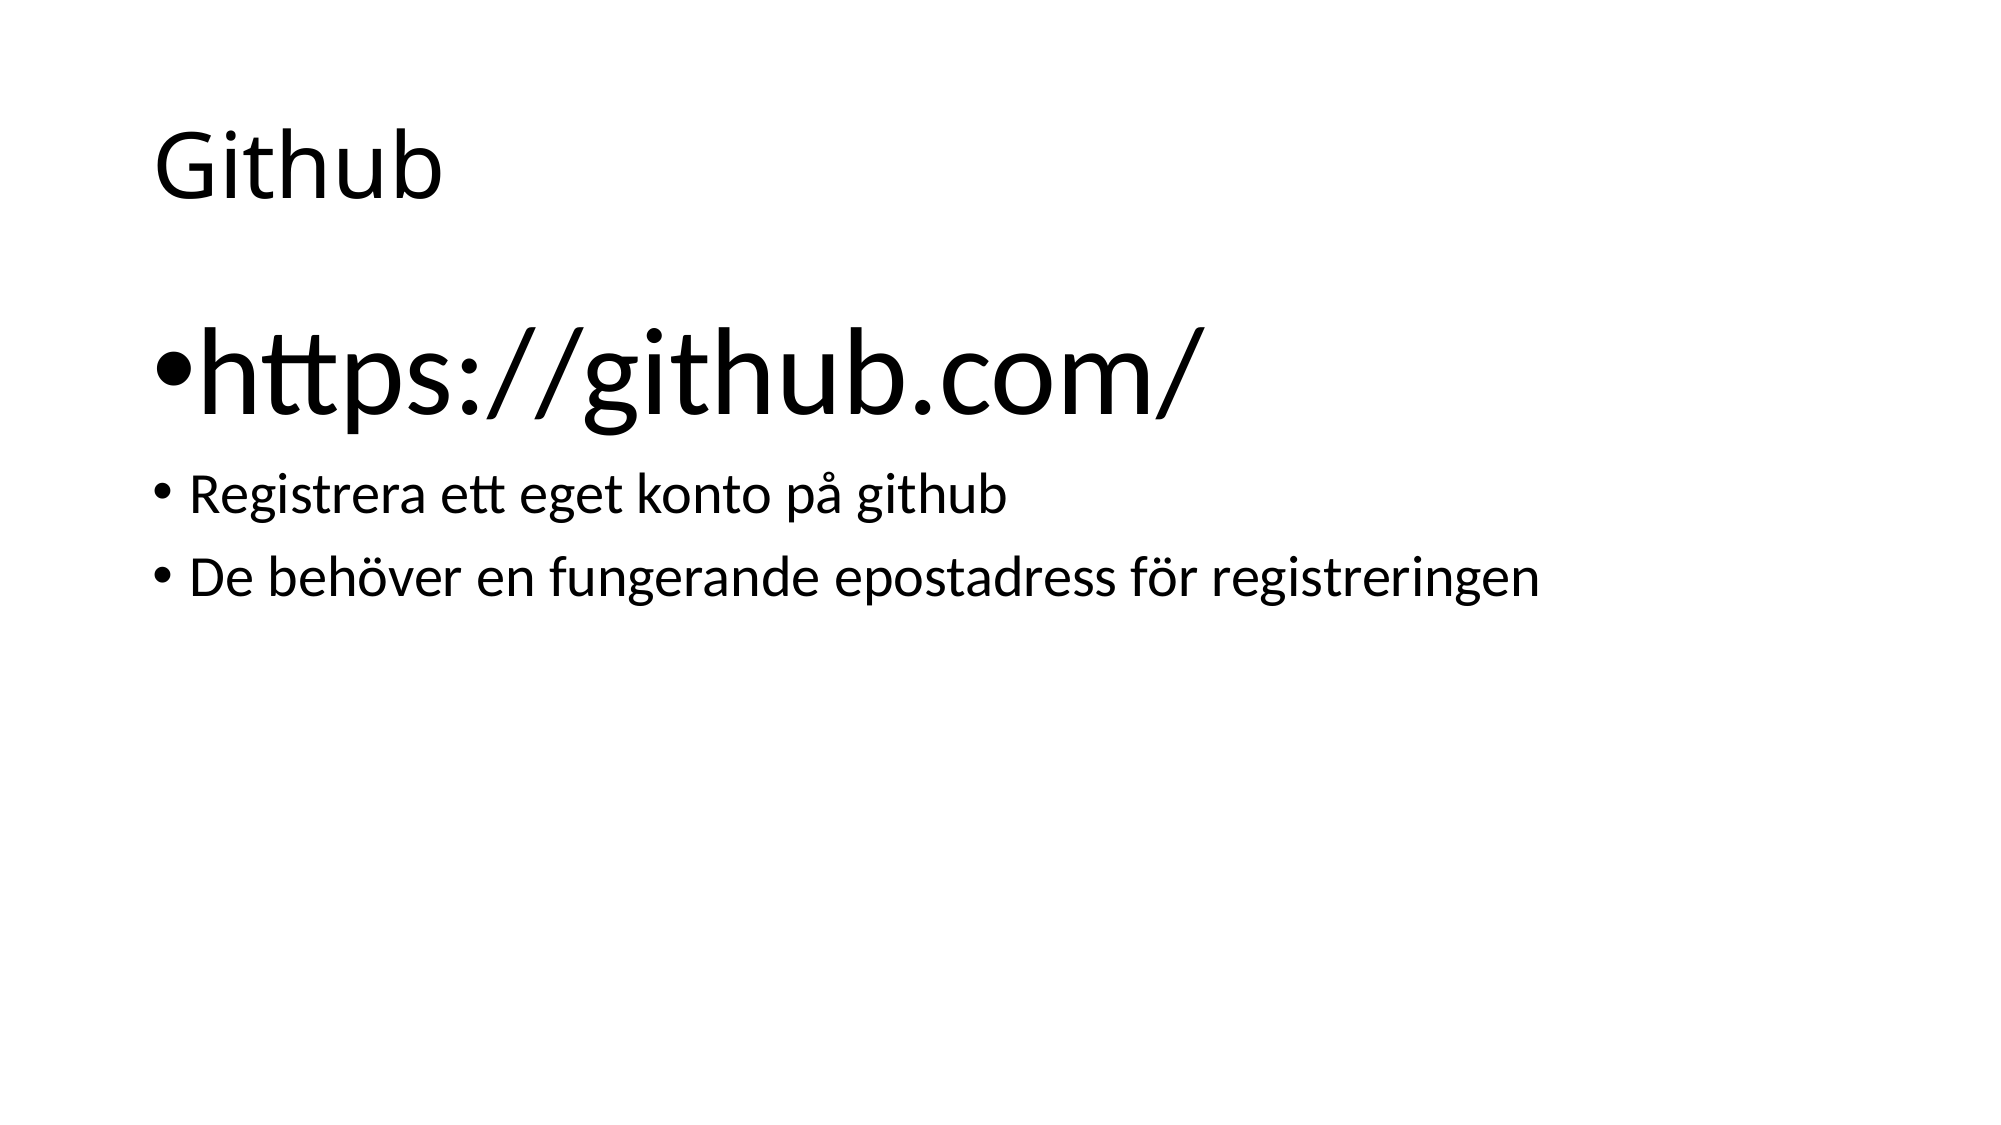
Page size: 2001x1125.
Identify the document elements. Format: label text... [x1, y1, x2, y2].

list https://github.com/ Registrera ett eget konto på github De behöver en fungerande epostadress för registreringen [137, 299, 1863, 1014]
title Github [137, 59, 1863, 278]
